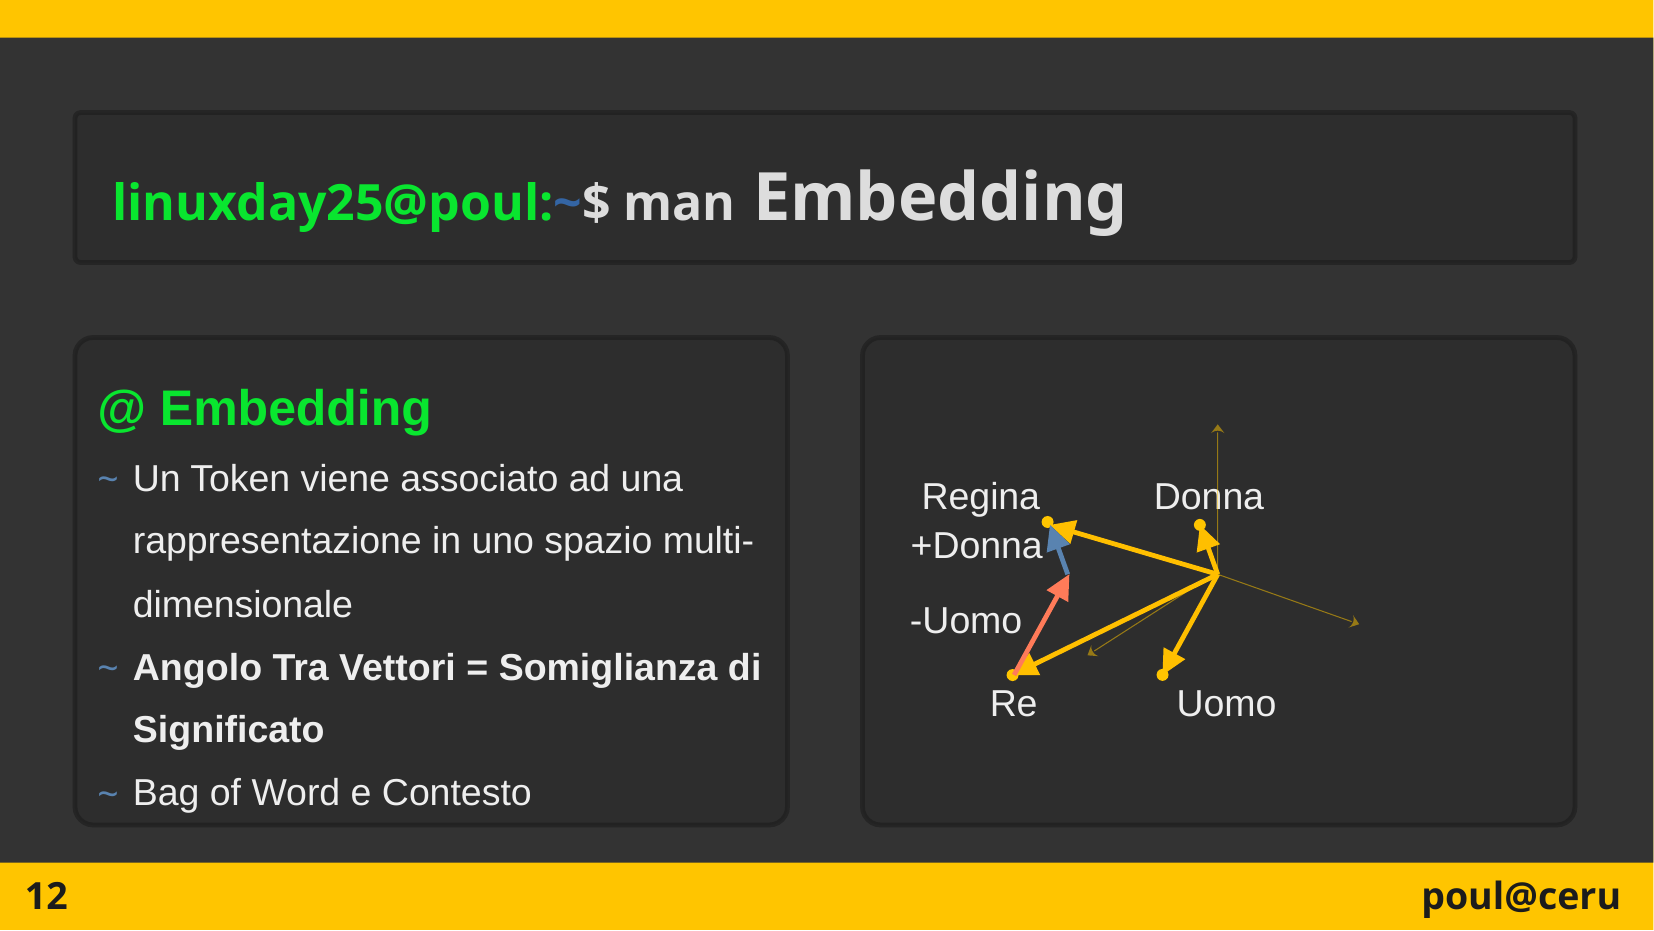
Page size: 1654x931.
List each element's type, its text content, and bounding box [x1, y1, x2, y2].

text_box [0, 37, 1654, 863]
text_box Re [975, 675, 1161, 732]
text_box Donna [1139, 468, 1217, 526]
text_box Donna [1219, 468, 1328, 526]
text_box @ Embedding Un Token viene associato ad una rappresentazione in uno spazio multi-dimensionale Angolo Tra Vettori = Somiglianza di Significato Bag of Word e Contesto [74, 337, 788, 826]
text_box +Donna [895, 517, 1084, 575]
text_box poul@ceru [975, 862, 1637, 931]
text_box -Uomo [895, 592, 1084, 650]
text_box Regina [906, 468, 1096, 526]
title linuxday25@poul:~$ man Embedding [112, 144, 1538, 231]
text_box Uomo [1161, 675, 1351, 732]
text_box <number> [10, 862, 638, 931]
